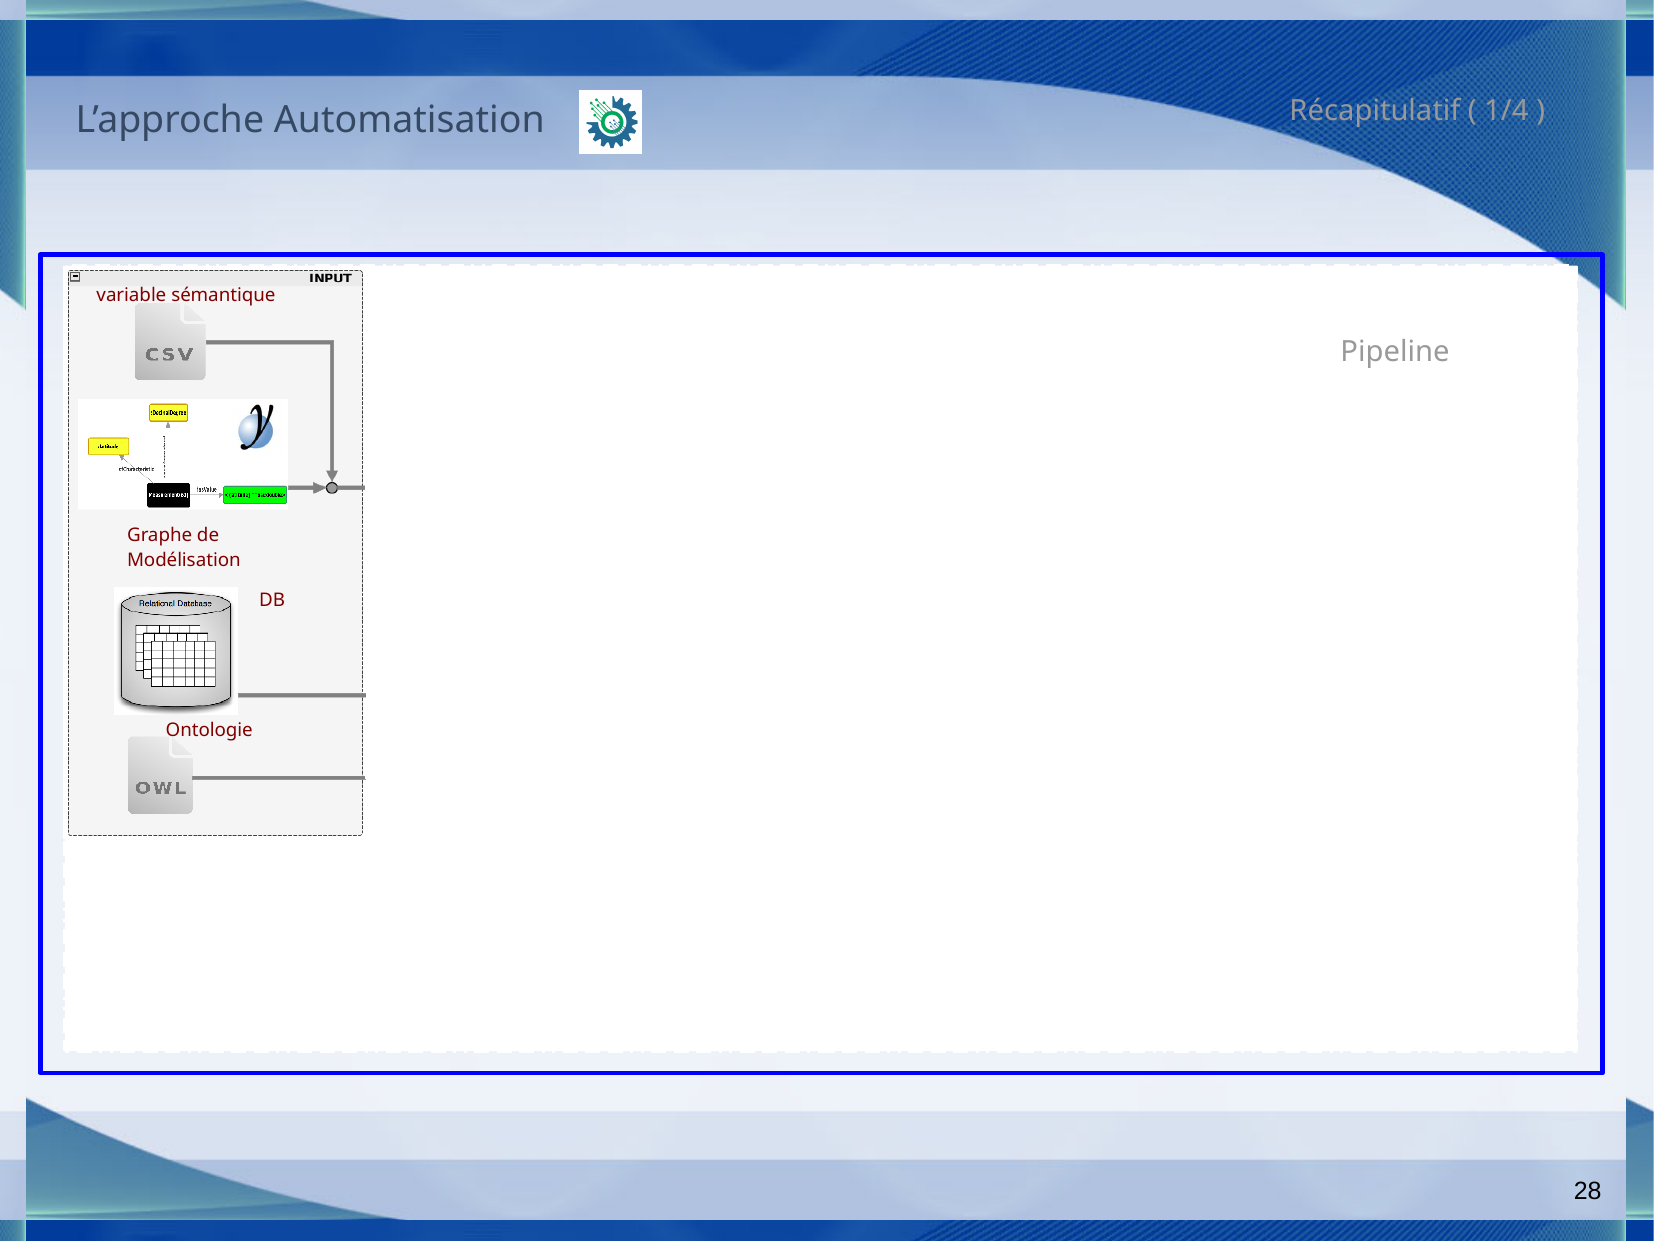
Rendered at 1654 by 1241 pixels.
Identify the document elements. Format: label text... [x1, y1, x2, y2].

text_box Graphe de Modélisation [112, 513, 284, 573]
title L’approche Automatisation [41, 89, 579, 148]
text_box [64, 265, 1577, 1052]
text_box Ontologie [150, 709, 281, 747]
text_box Pipeline [1325, 325, 1495, 385]
text_box Récapitulatif ( 1/4 ) [1274, 83, 1607, 143]
text_box 28 [1559, 1169, 1625, 1213]
text_box DB [244, 579, 308, 616]
picture [0, 0, 1654, 1241]
text_box variable sémantique [81, 273, 310, 311]
